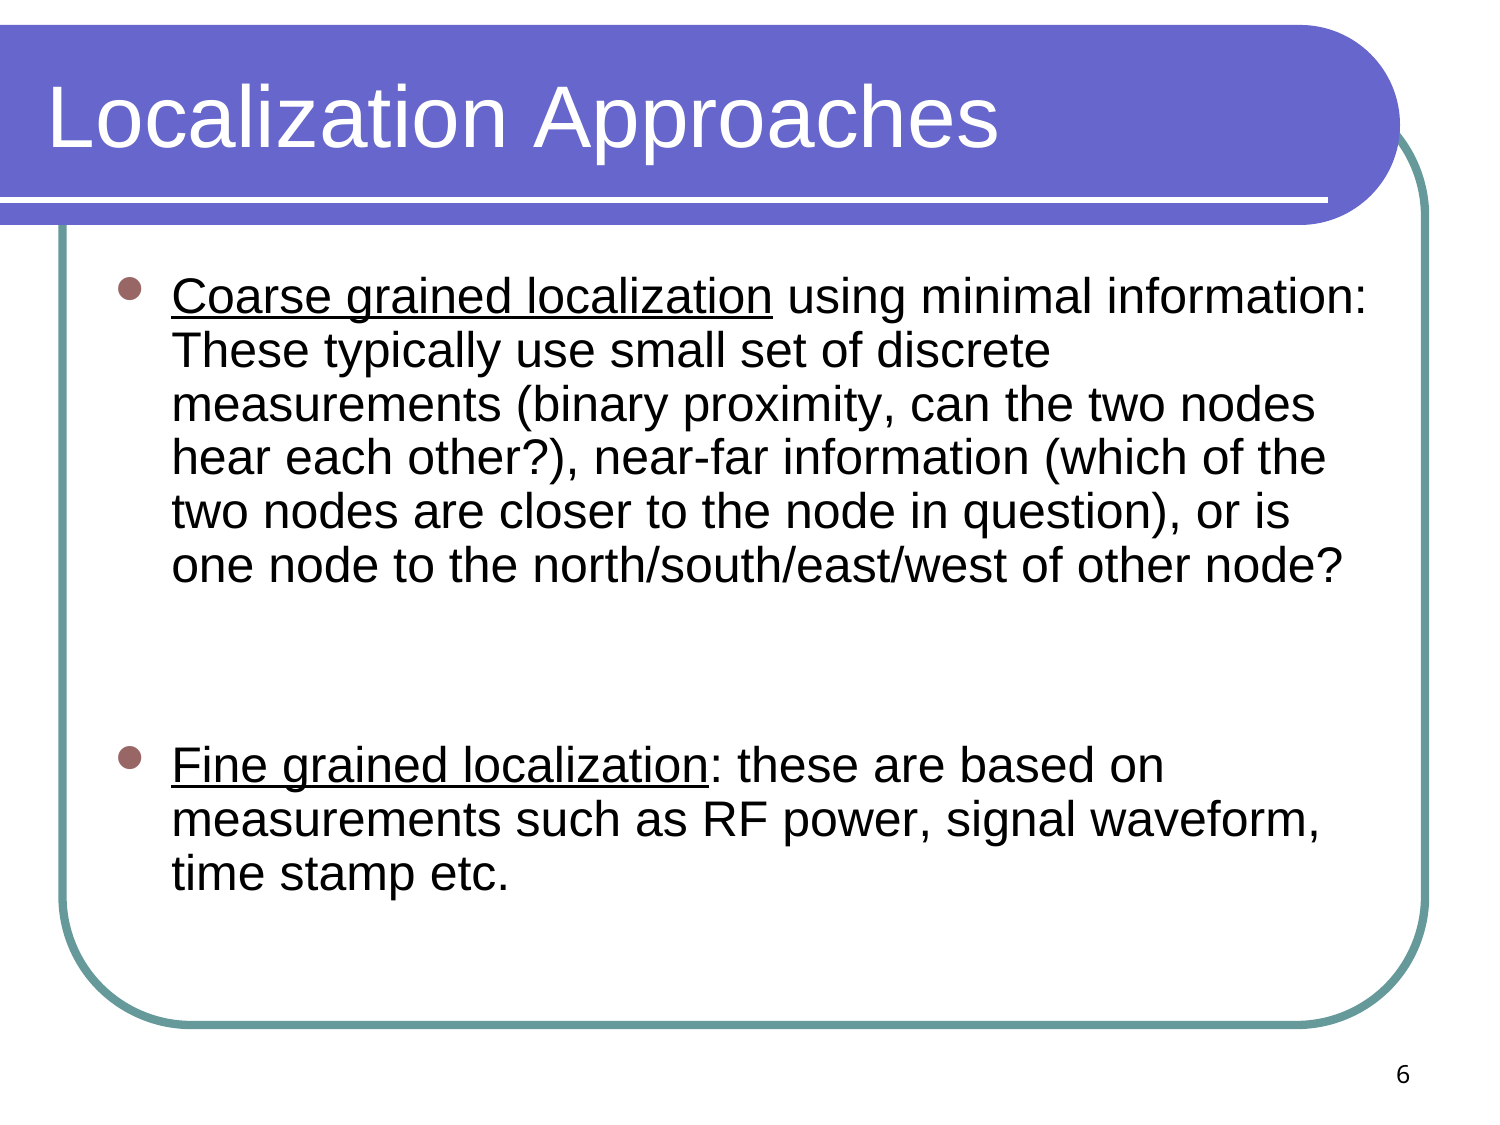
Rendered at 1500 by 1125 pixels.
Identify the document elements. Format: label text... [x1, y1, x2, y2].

text_box <number> [1074, 1025, 1426, 1101]
list Coarse grained localization using minimal information: These typically use small set of discrete measurements (binary proximity, can the two nodes hear each other?), near-far information (which of the two nodes are closer to the node in question), or is one node to the north/south/east/west of other node? Fine grained localization: these are based on measurements such as RF power, signal waveform, time stamp etc. [99, 262, 1401, 988]
title Localization Approaches [31, 37, 1347, 188]
